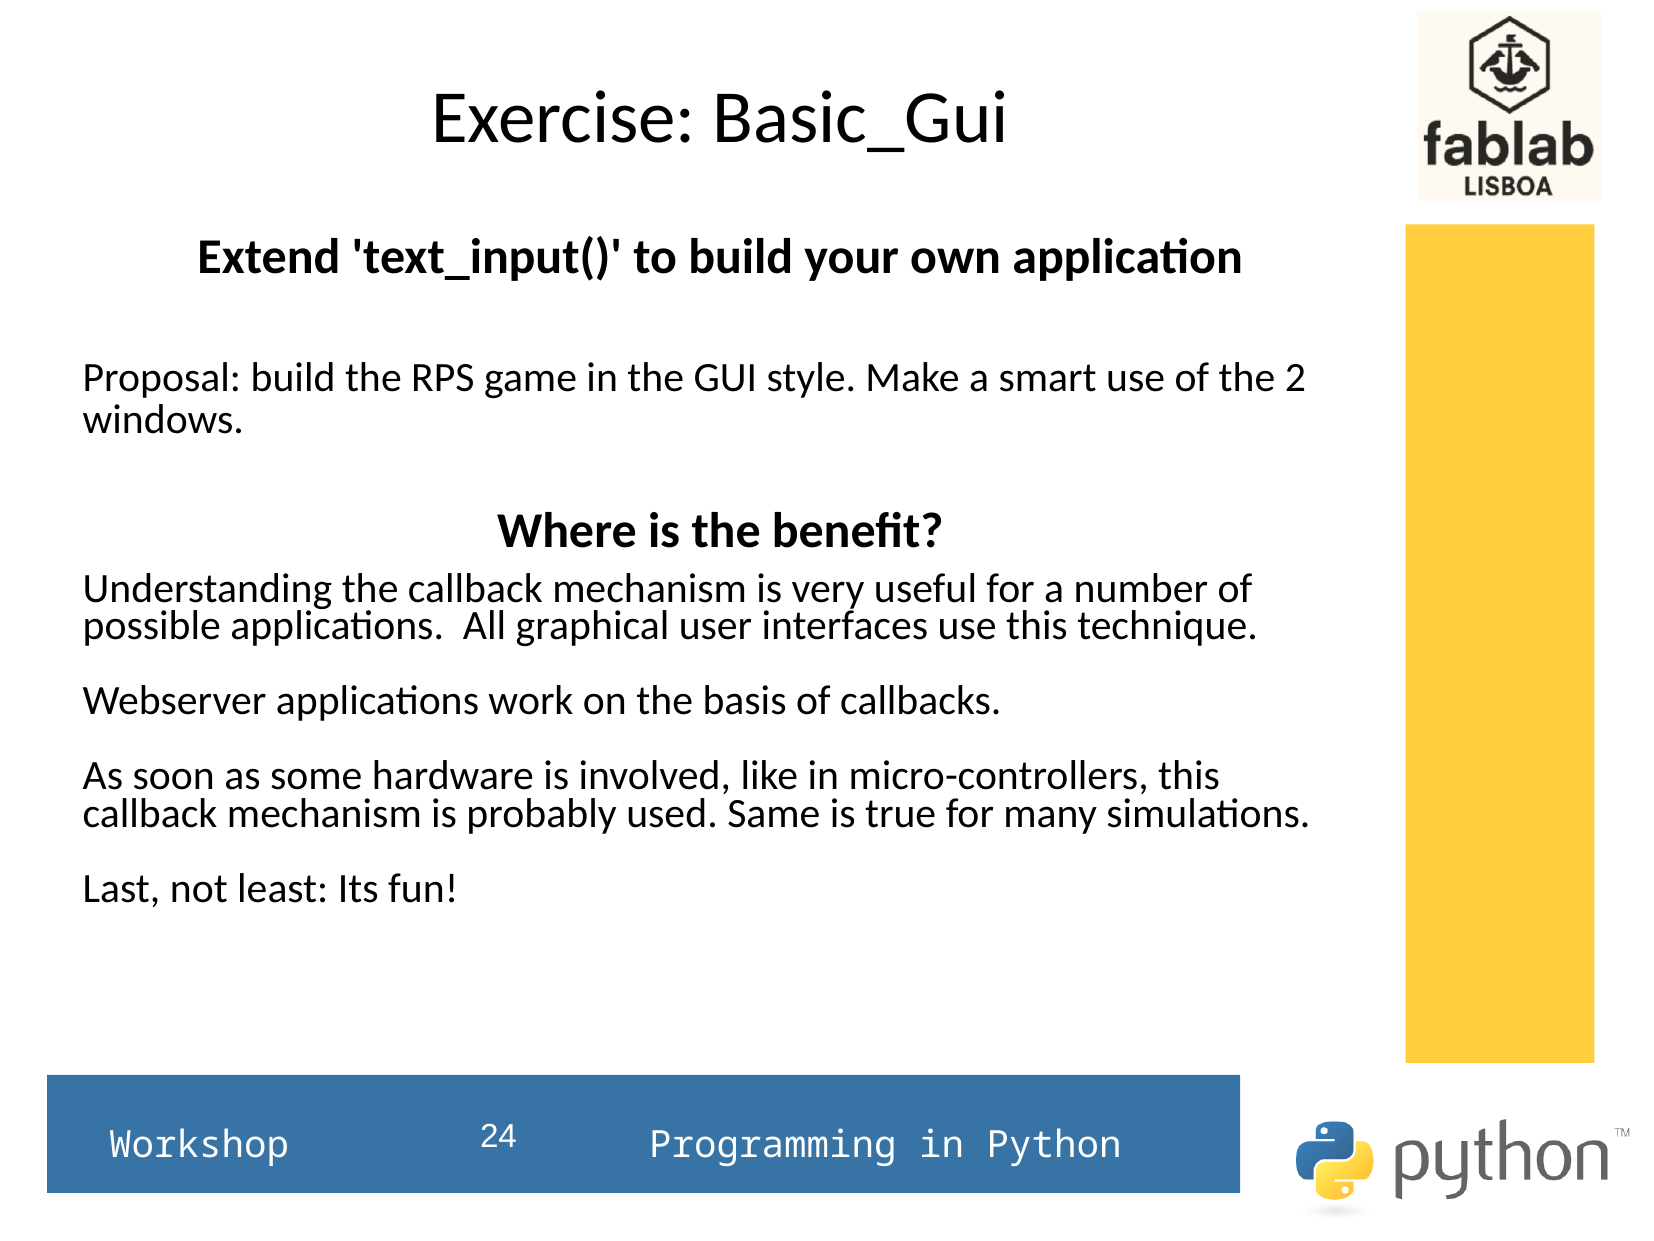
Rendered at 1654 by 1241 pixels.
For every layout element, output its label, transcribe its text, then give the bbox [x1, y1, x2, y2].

picture [1240, 1098, 1654, 1241]
text_box Workshop Programming in Python [94, 1110, 1182, 1213]
text_box [1405, 224, 1595, 1063]
subtitle Extend 'text_input()' to build your own application Proposal: build the RPS game in the GUI style. Make a smart use of the 2 windows. Where is the benefit? Understanding the callback mechanism is very useful for a number of possible applications. All graphical user interfaces use this technique. Webserver applications work on the basis of callbacks. As soon as some hardware is involved, like in micro-controllers, this callback mechanism is probably used. Same is true for many simulations. Last, not least: Its fun! [82, 236, 1359, 1034]
text_box [47, 1074, 1241, 1193]
picture [1417, 11, 1601, 201]
title Exercise: Basic_Gui [82, 49, 1358, 198]
